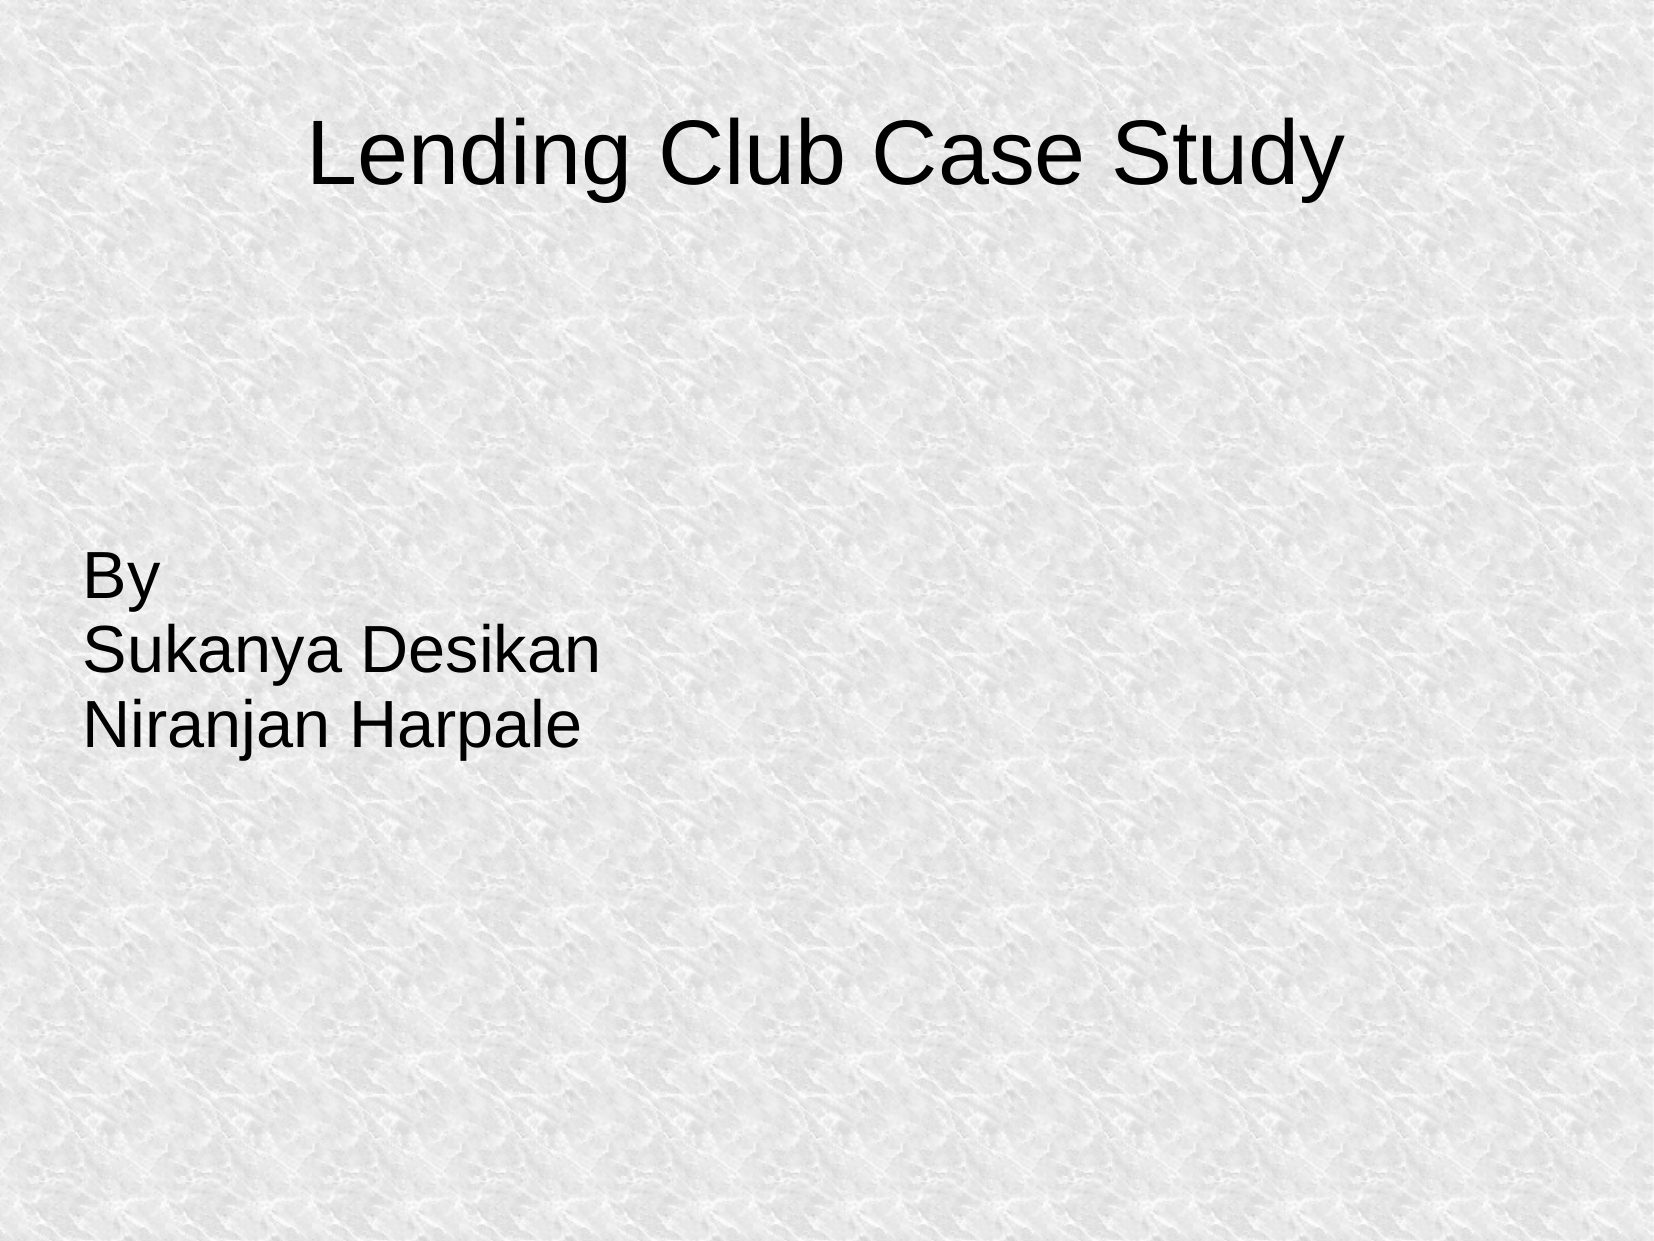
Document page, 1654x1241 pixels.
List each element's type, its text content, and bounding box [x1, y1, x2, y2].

picture [0, 0, 1654, 1241]
subtitle By Sukanya Desikan Niranjan Harpale [82, 290, 1571, 1010]
title Lending Club Case Study [82, 49, 1571, 257]
